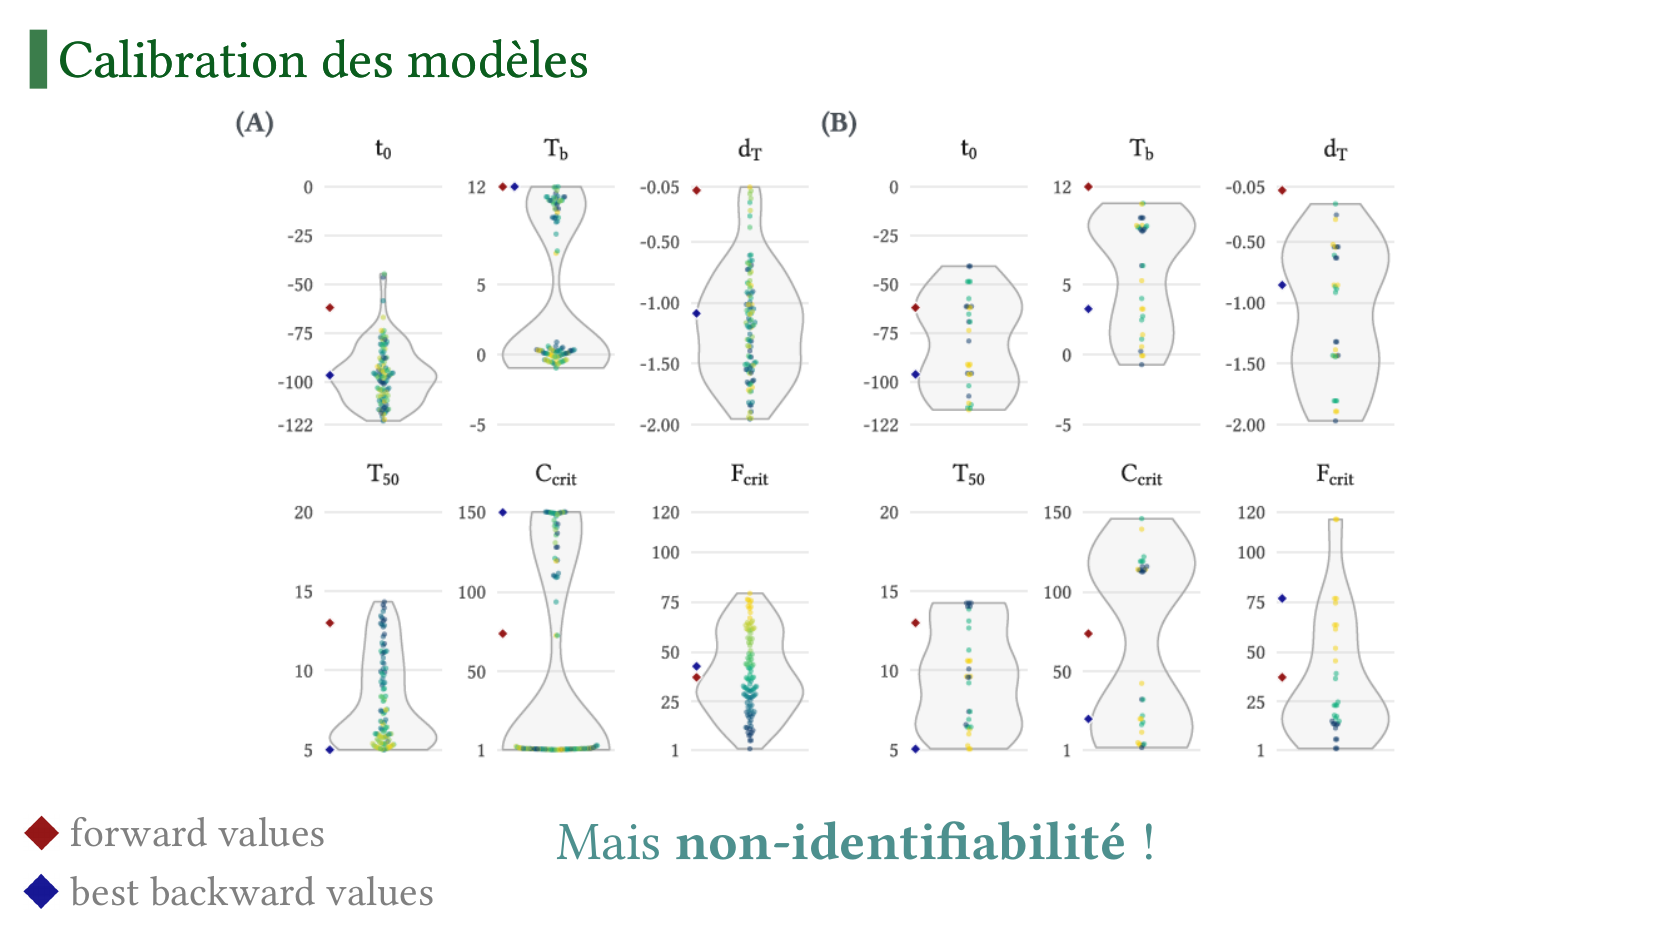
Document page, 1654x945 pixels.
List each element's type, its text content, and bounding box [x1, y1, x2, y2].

text_box best backward values [70, 862, 449, 922]
picture [23, 814, 60, 851]
text_box Mais non-identifiabilité ! [295, 789, 1418, 904]
text_box forward values [70, 803, 331, 862]
text_box [29, 29, 48, 89]
text_box Calibration des modèles [59, 29, 1571, 119]
picture [23, 873, 60, 910]
picture [227, 103, 1427, 789]
